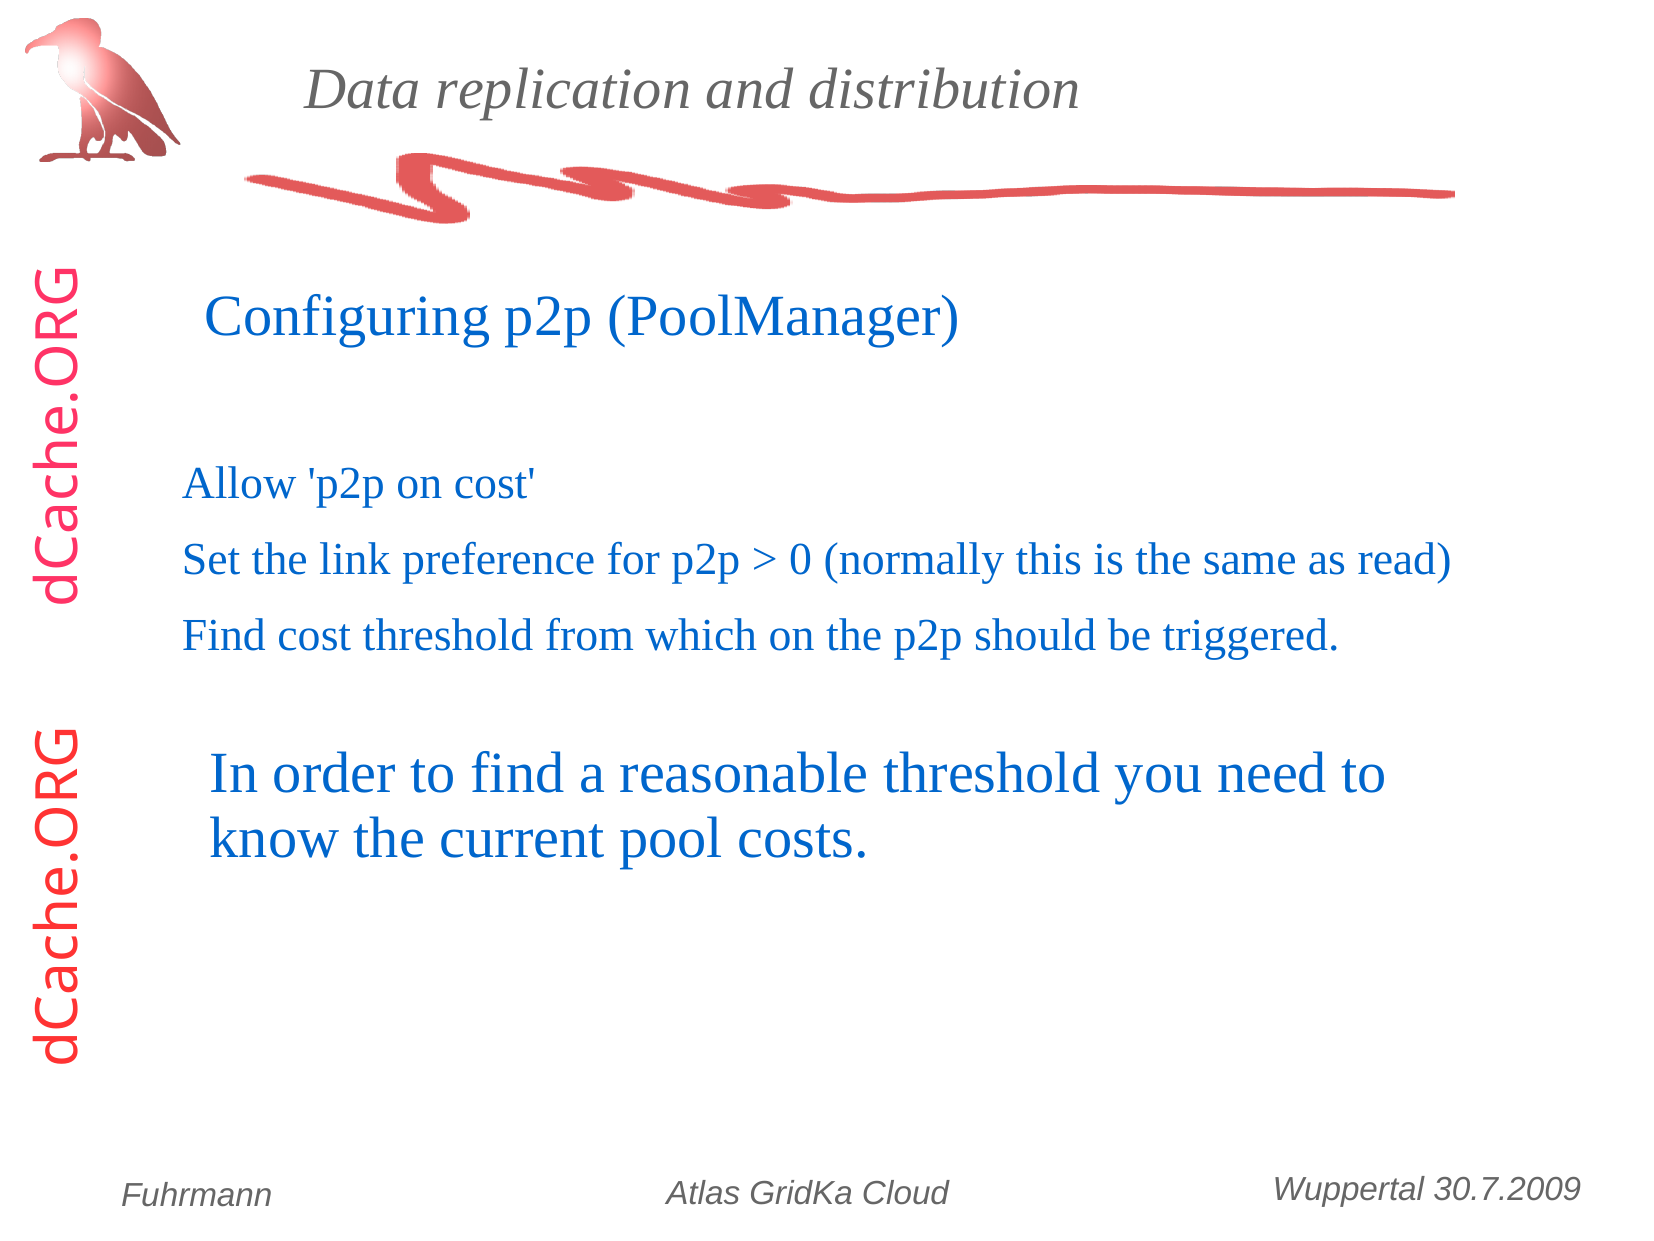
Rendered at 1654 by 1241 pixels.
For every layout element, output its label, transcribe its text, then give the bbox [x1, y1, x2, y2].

text_box Allow 'p2p on cost' Set the link preference for p2p > 0 (normally this is the same as read) Find cost threshold from which on the p2p should be triggered. [167, 424, 1521, 650]
text_box Configuring p2p (PoolManager) [190, 275, 976, 358]
text_box Data replication and distribution [289, 49, 1094, 132]
text_box In order to find a reasonable threshold you need to know the current pool costs. [194, 733, 1403, 882]
